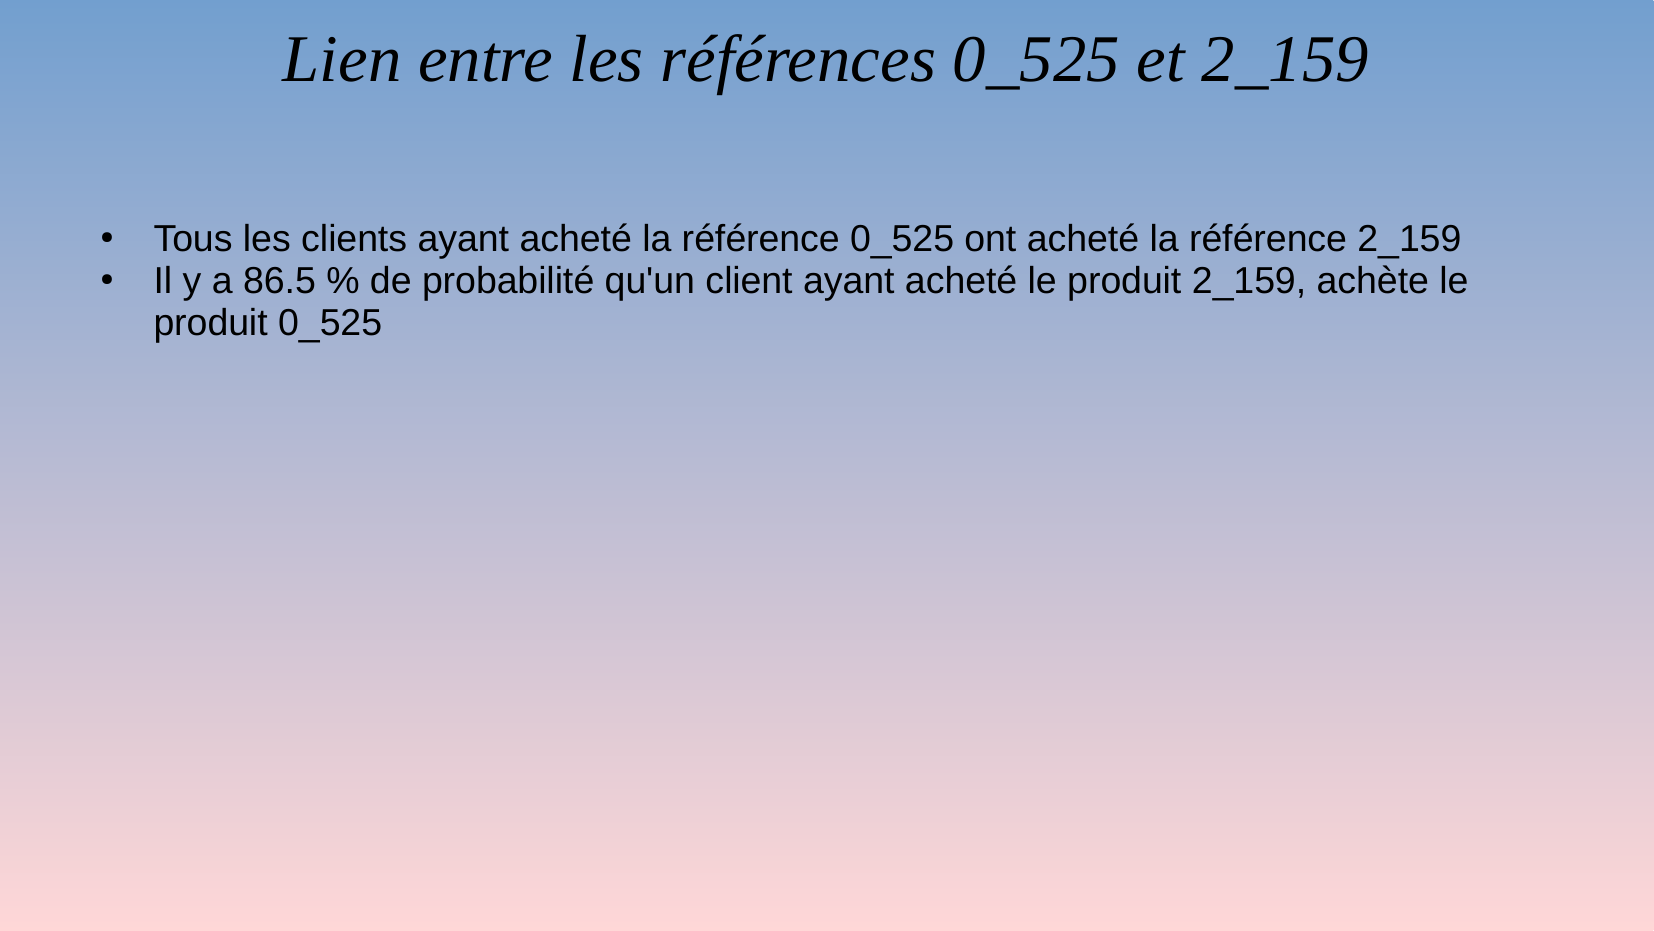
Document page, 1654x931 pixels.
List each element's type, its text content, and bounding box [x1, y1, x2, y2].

list Tous les clients ayant acheté la référence 0_525 ont acheté la référence 2_159 Il y a 86.5 % de probabilité qu'un client ayant acheté le produit 2_159, achète le produit 0_525 [82, 217, 1571, 758]
title Lien entre les références 0_525 et 2_159 [0, 0, 1654, 119]
